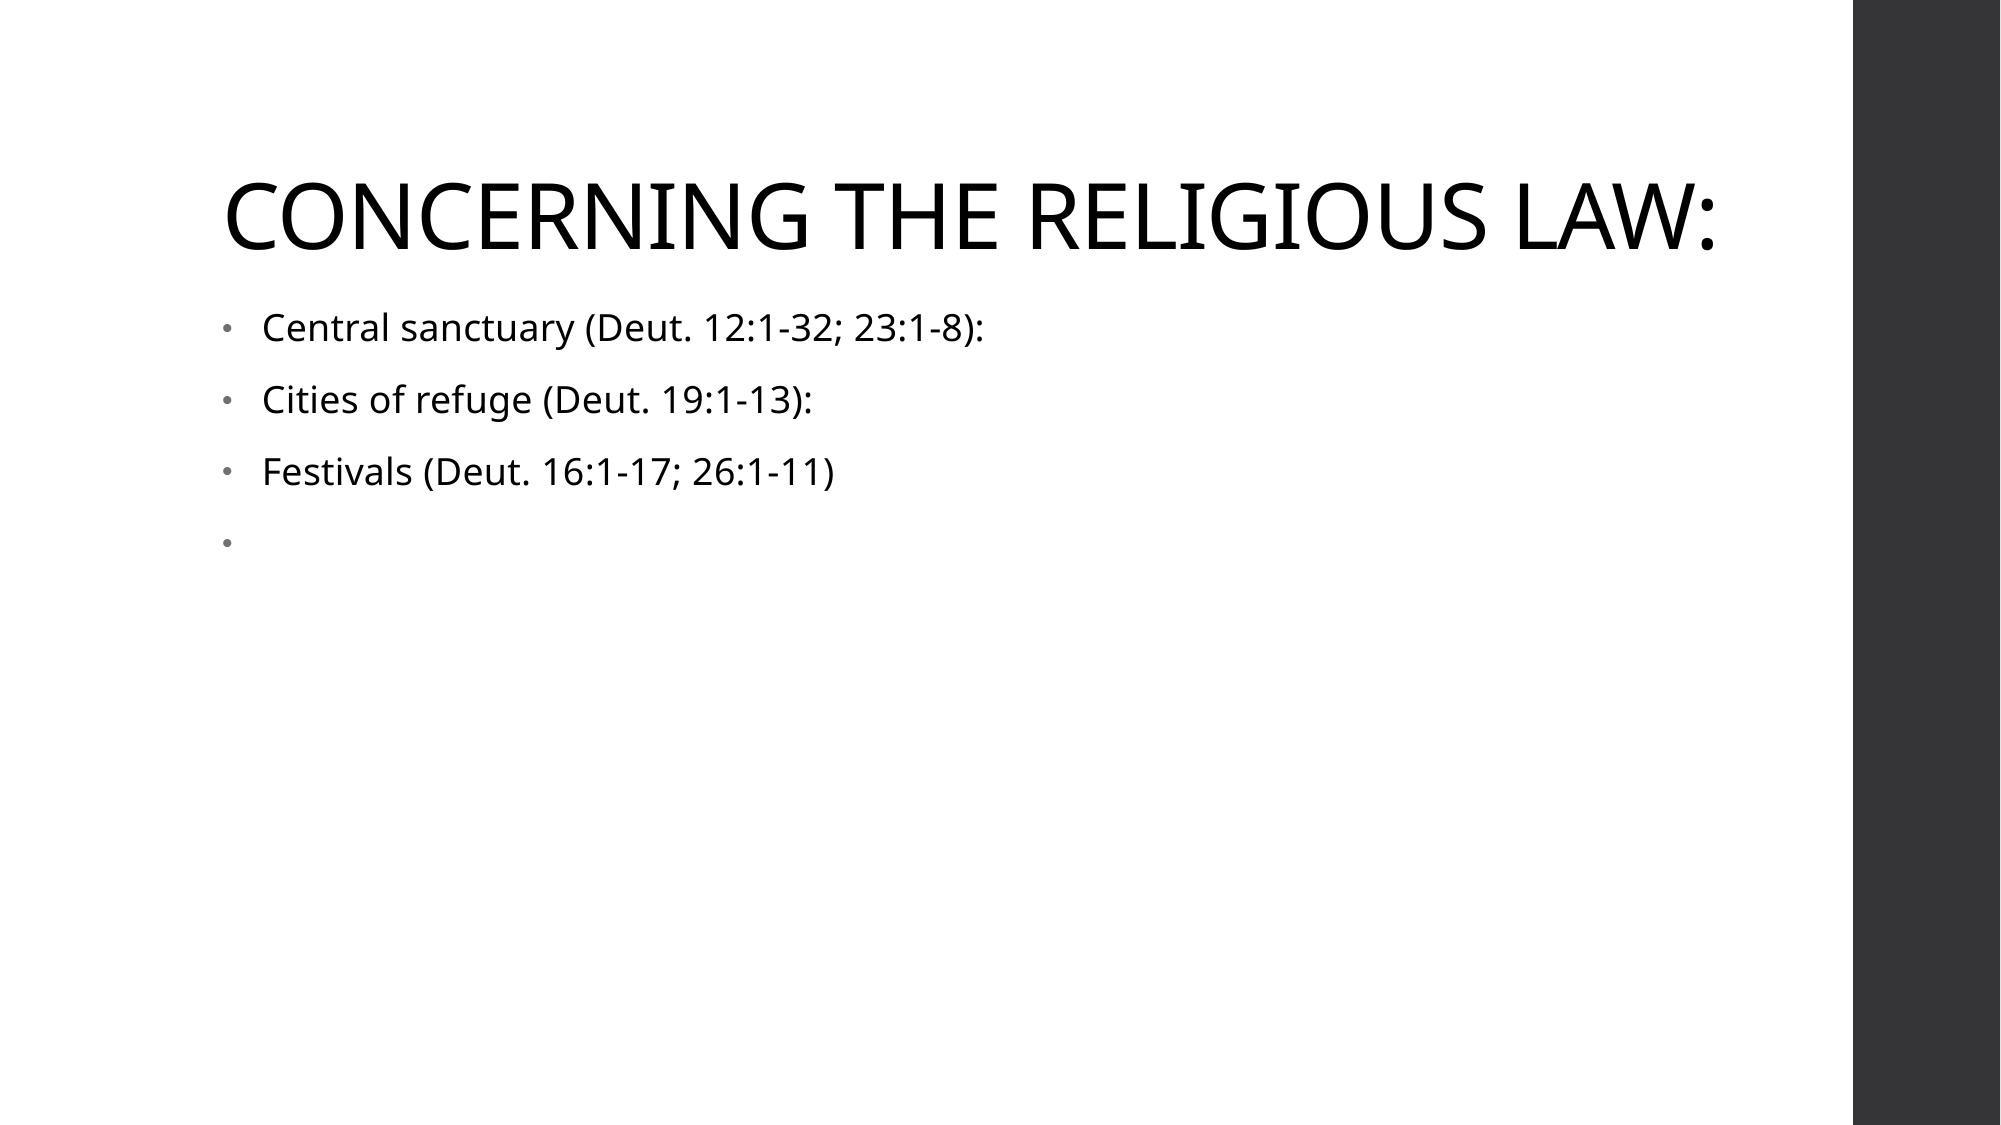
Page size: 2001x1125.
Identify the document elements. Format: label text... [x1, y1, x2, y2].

list Central sanctuary (Deut. 12:1-32; 23:1-8): Cities of refuge (Deut. 19:1-13): Festivals (Deut. 16:1-17; 26:1-11) [206, 299, 1617, 1014]
title CONCERNING THE RELIGIOUS LAW: [206, 60, 1797, 278]
